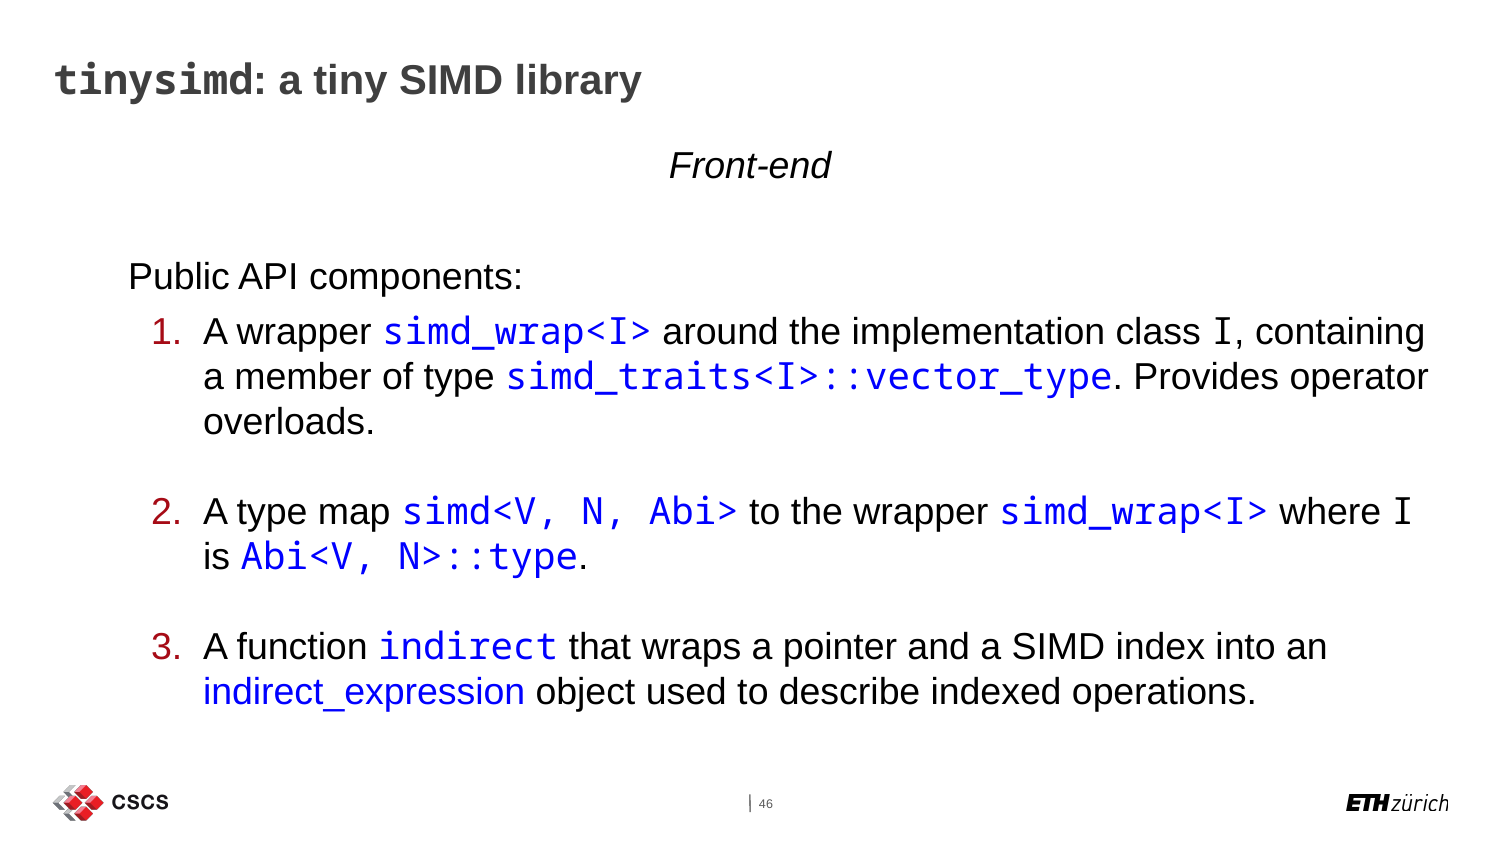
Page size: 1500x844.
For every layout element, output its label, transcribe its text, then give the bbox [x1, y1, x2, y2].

picture [43, 775, 177, 830]
title tinysimd: a tiny SIMD library [53, 5, 1447, 112]
slide_number <number> [750, 794, 798, 813]
list Front-end Public API components: A wrapper simd_wrap<I> around the implementation class I, containing a member of type simd_traits<I>::vector_type. Provides operator overloads. A type map simd<V, N, Abi> to the wrapper simd_wrap<I> where I is Abi<V, N>::type. A function indirect that wraps a pointer and a SIMD index into an indirect_expression object used to describe indexed operations. [53, 133, 1447, 767]
picture [1346, 794, 1448, 811]
